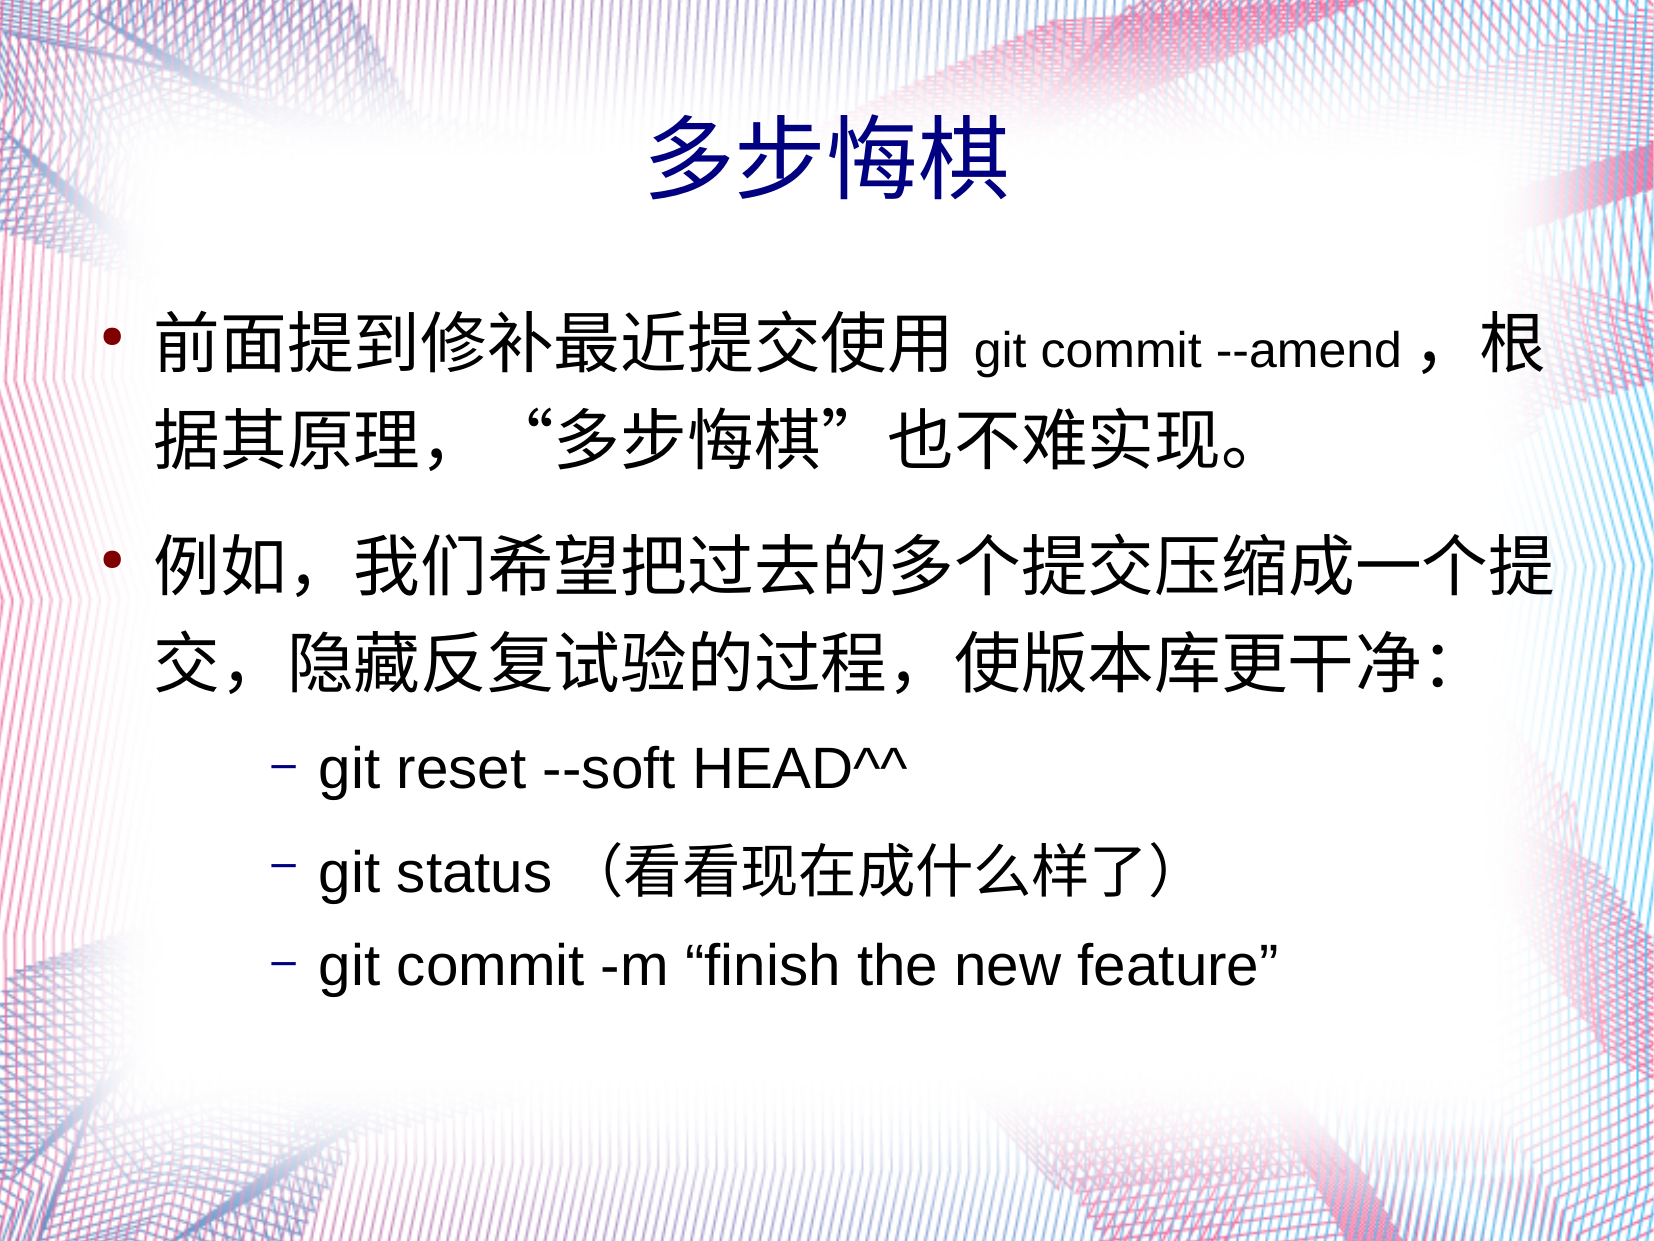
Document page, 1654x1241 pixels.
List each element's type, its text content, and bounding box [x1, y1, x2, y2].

list 前面提到修补最近提交使用git commit --amend，根据其原理，“多步悔棋”也不难实现。 例如，我们希望把过去的多个提交压缩成一个提交，隐藏反复试验的过程，使版本库更干净： git reset --soft HEAD^^ git status（看看现在成什么样了） git commit -m “finish the new feature” [82, 290, 1571, 1010]
picture [0, 0, 1654, 1241]
title 多步悔棋 [82, 49, 1571, 257]
